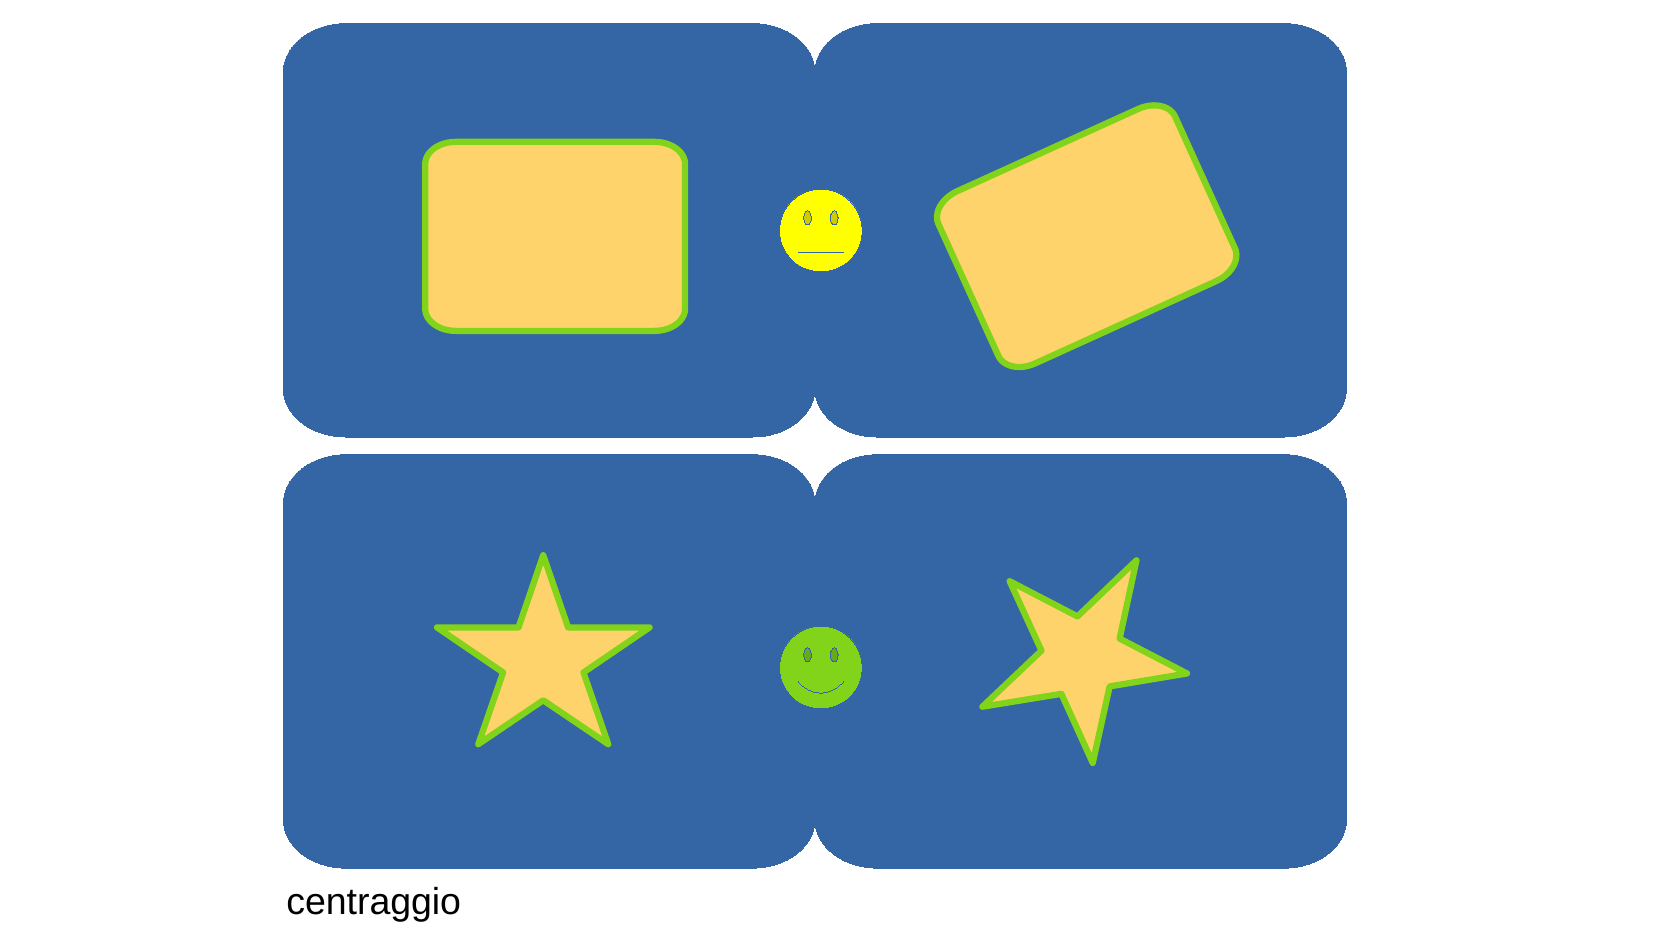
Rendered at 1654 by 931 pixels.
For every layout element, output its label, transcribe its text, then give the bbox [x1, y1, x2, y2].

text_box [283, 23, 1347, 438]
text_box centraggio [271, 873, 1016, 931]
text_box [283, 454, 1347, 869]
